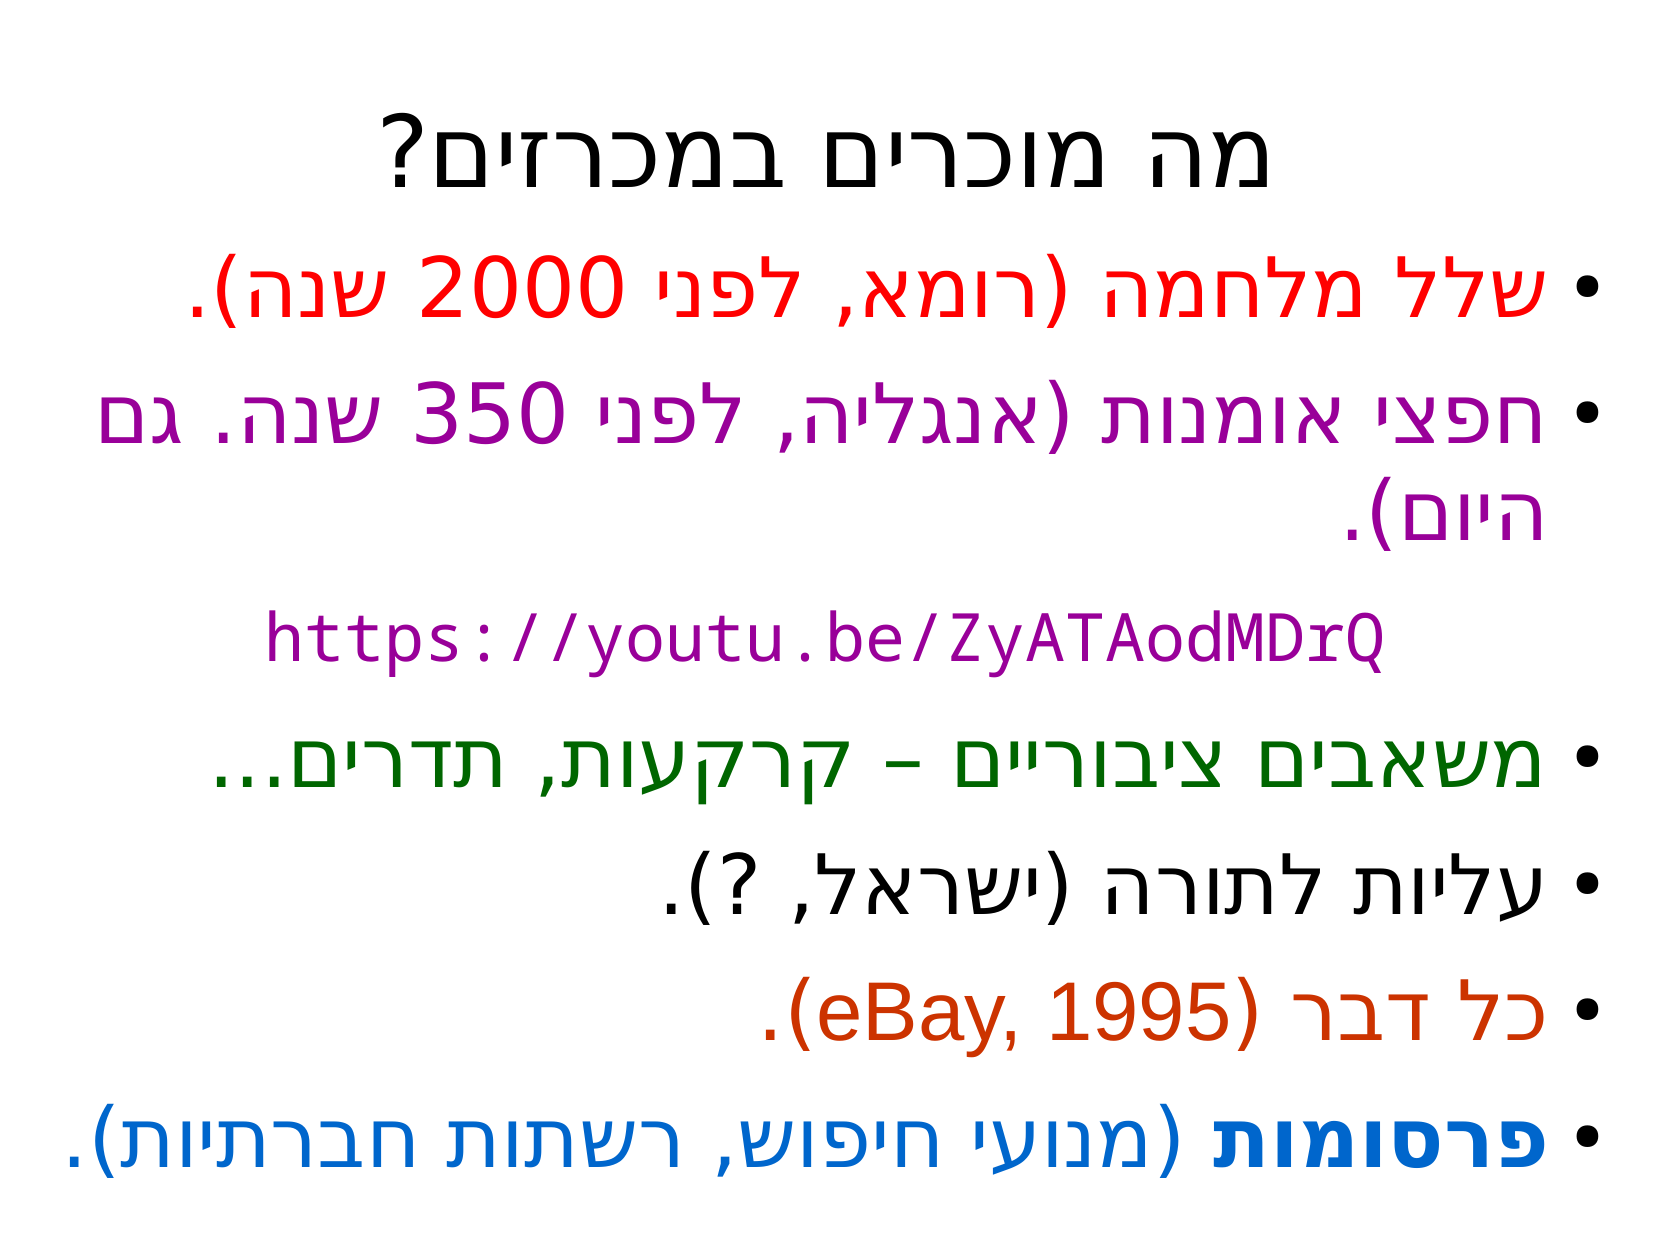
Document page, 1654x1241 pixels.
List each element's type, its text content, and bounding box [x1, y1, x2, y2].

title מה מוכרים במכרזים? [82, 49, 1571, 240]
list שלל מלחמה (רומא, לפני 2000 שנה). חפצי אומנות (אנגליה, לפני 350 שנה. גם היום). https://youtu.be/ZyATAodMDrQ משאבים ציבוריים – קרקעות, תדרים... עליות לתורה (ישראל, ?). כל דבר (eBay, 1995). פרסומות (מנועי חיפוש, רשתות חברתיות). [30, 240, 1621, 1171]
